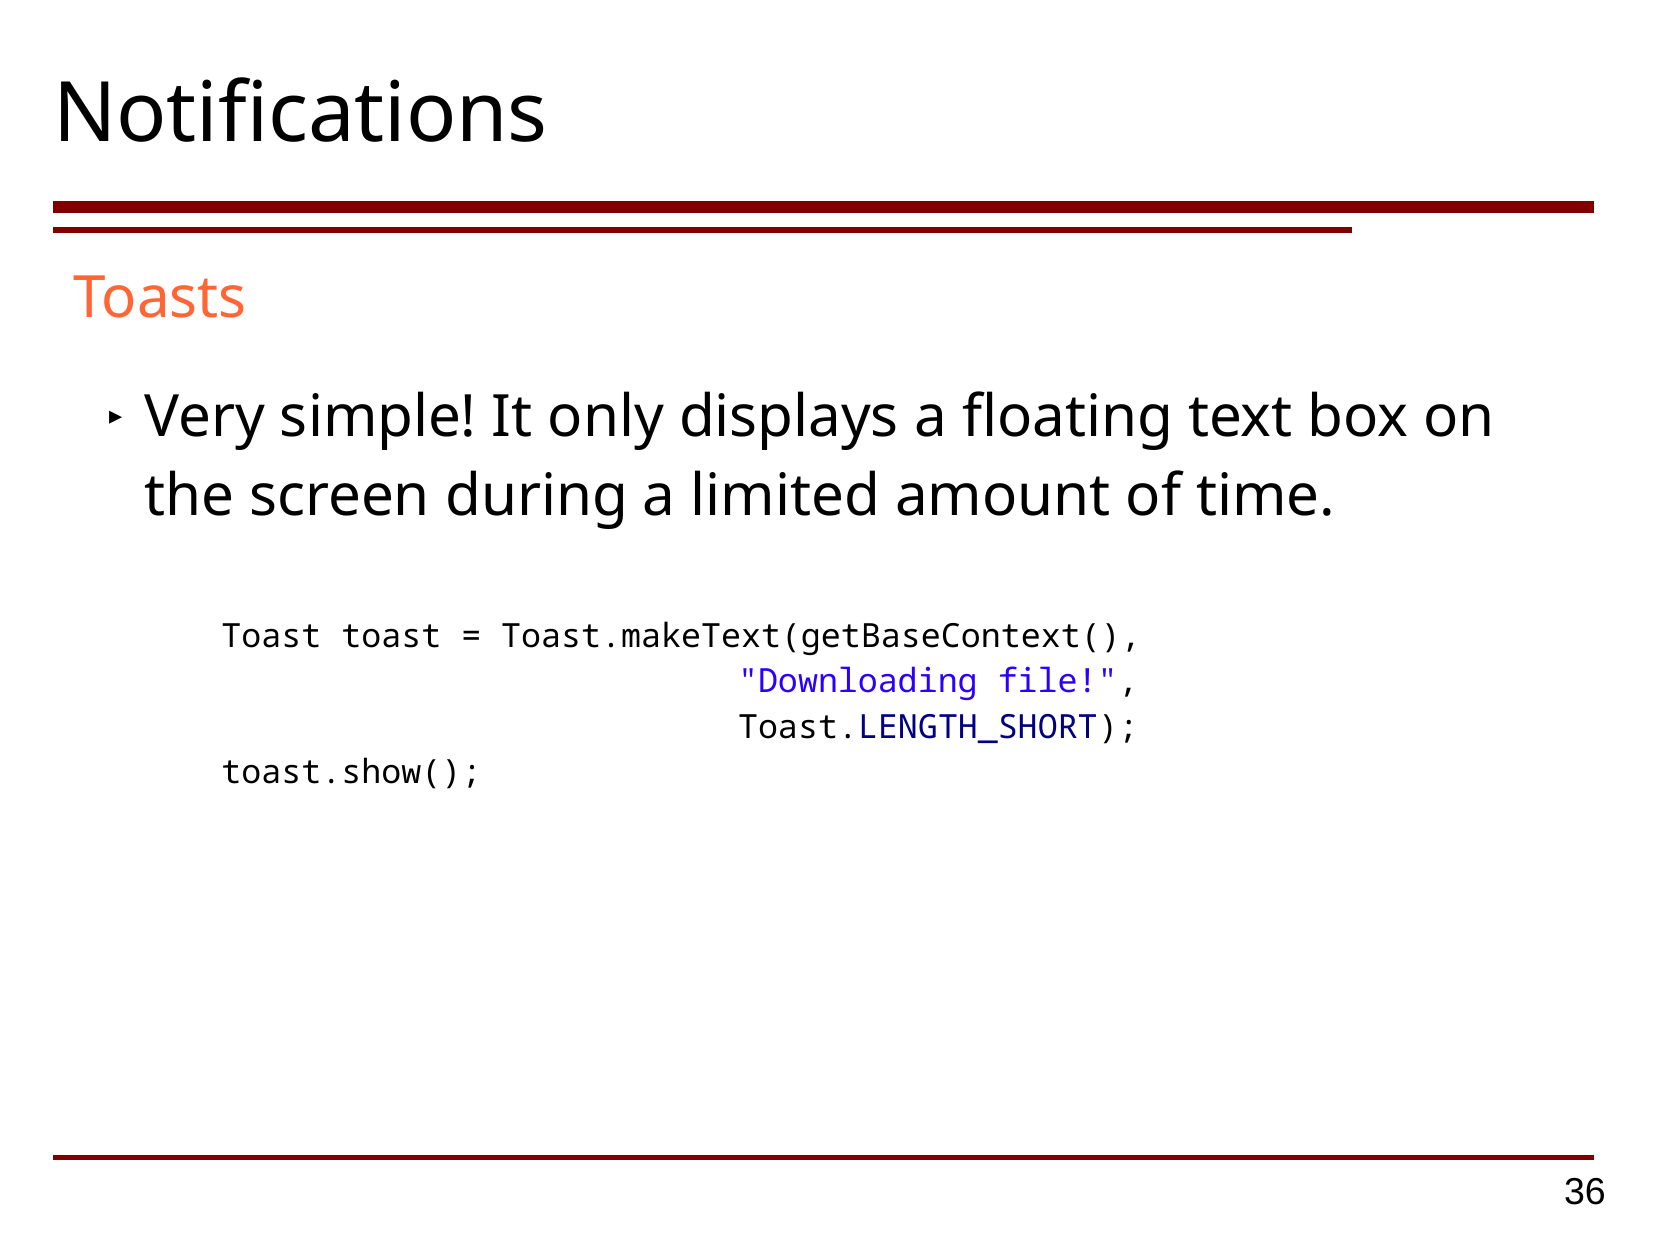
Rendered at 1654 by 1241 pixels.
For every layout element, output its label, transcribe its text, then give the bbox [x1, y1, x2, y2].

subtitle Notifications [53, 48, 1542, 172]
text_box <number> [35, 1163, 1654, 1221]
text_box Toasts Very simple! It only displays a floating text box on the screen during a limited amount of time. Toast toast = Toast.makeText(getBaseContext(), "Downloading file!", Toast.LENGTH_SHORT); toast.show(); [59, 248, 1595, 781]
text_box [58, 240, 1408, 1152]
